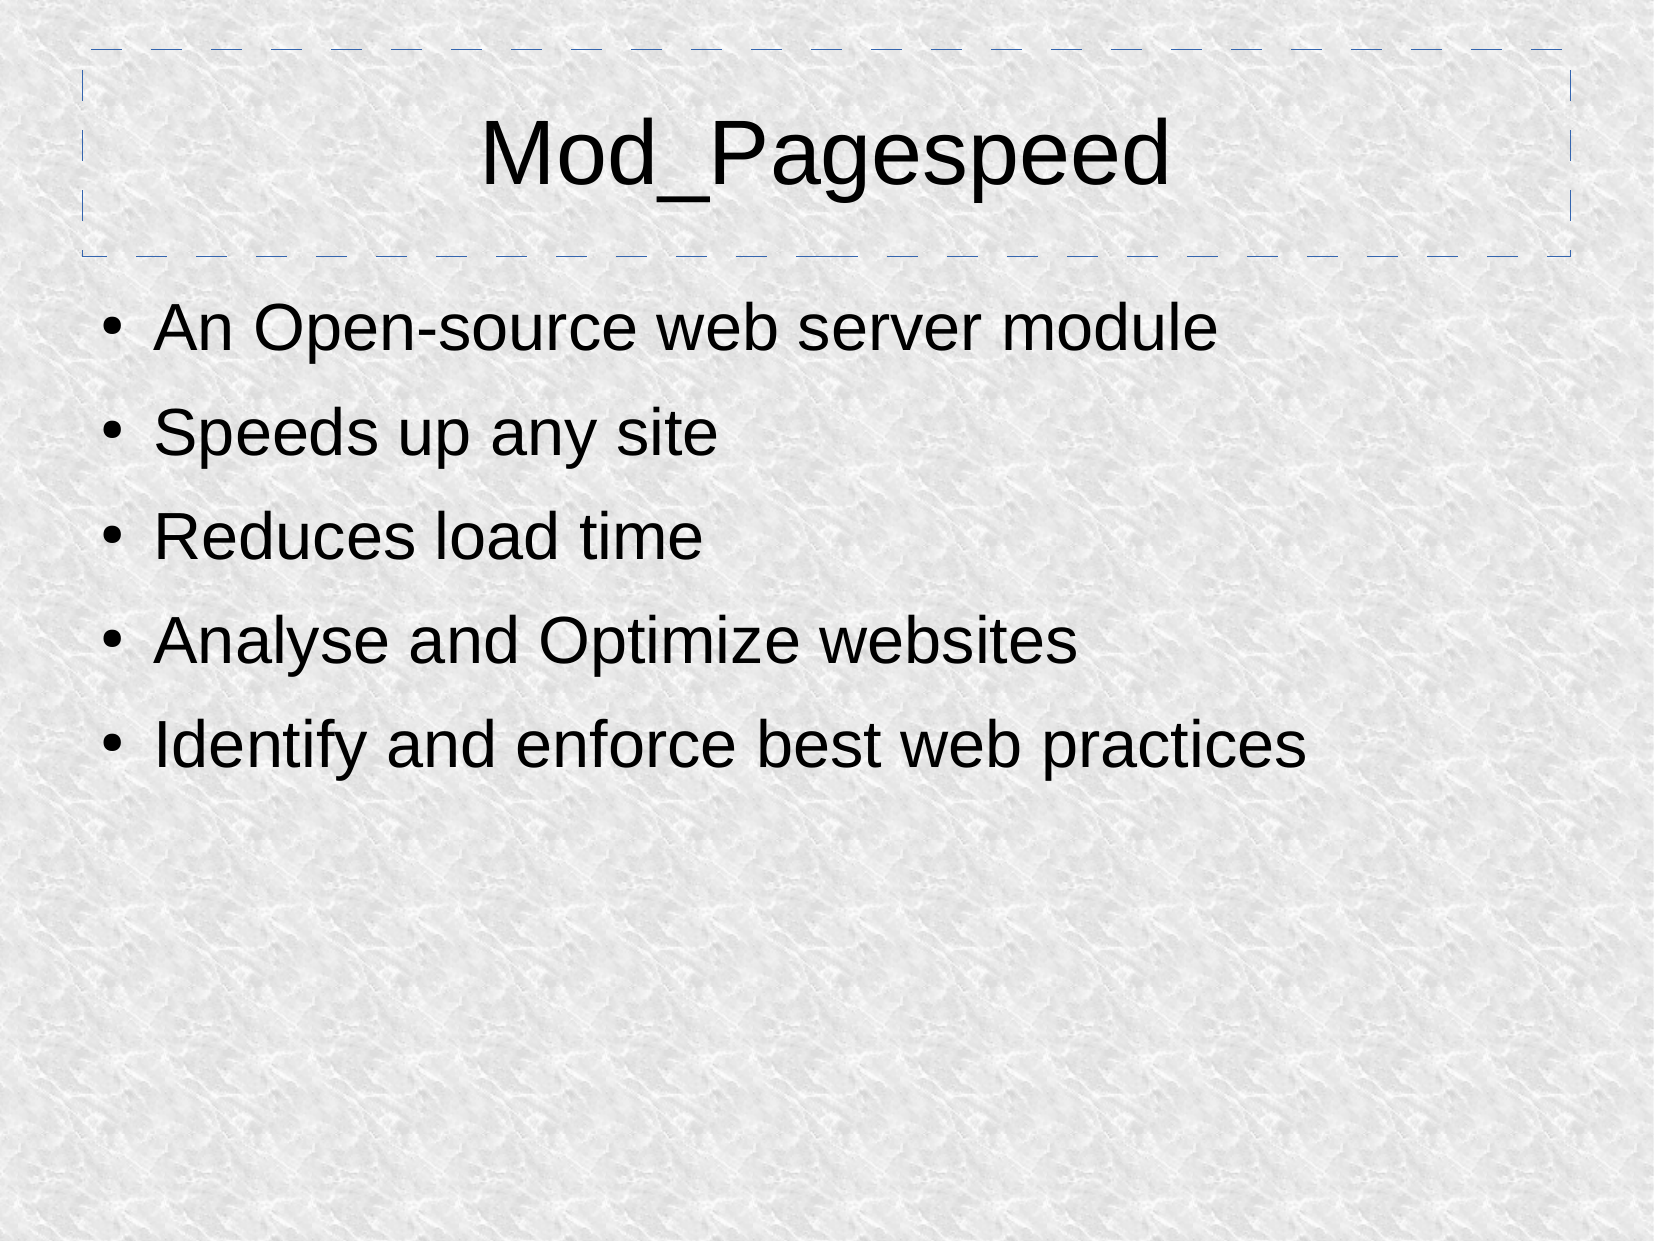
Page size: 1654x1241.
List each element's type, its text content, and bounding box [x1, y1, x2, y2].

title Mod_Pagespeed [82, 49, 1571, 257]
list An Open-source web server module Speeds up any site Reduces load time Analyse and Optimize websites Identify and enforce best web practices [82, 290, 1571, 1010]
picture [0, 0, 1654, 1241]
